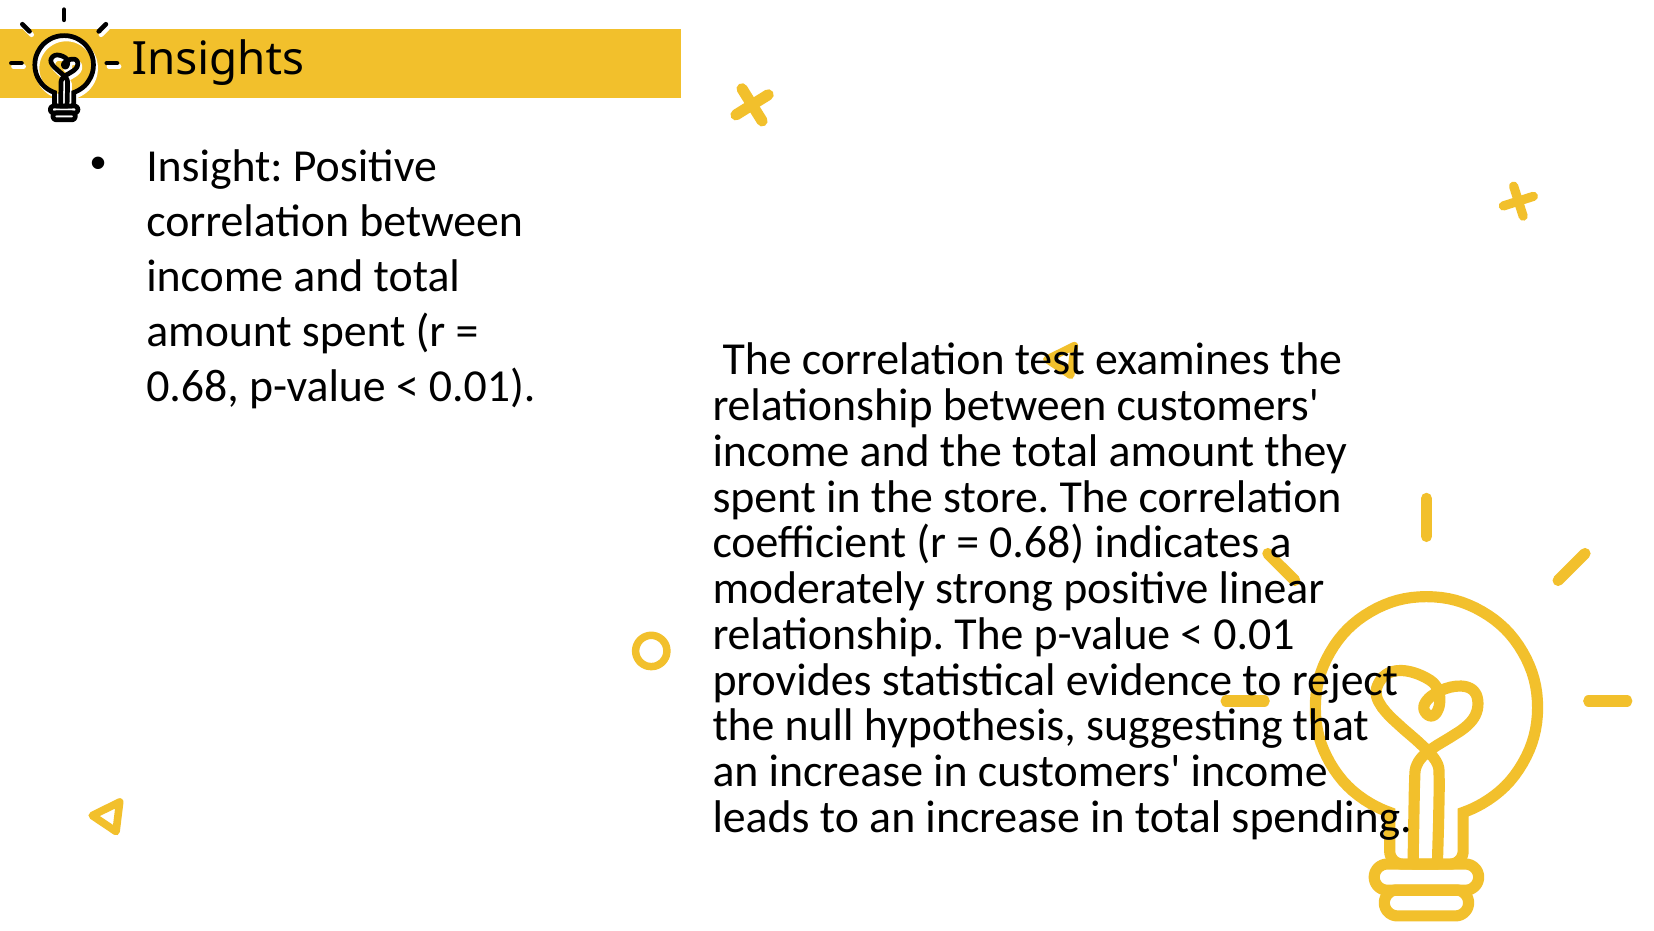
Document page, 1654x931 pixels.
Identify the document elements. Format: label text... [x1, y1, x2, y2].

title Insights [131, 16, 578, 97]
text_box The correlation test examines the relationship between customers' income and the total amount they spent in the store. The correlation coefficient (r = 0.68) indicates a moderately strong positive linear relationship. The p-value < 0.01 provides statistical evidence to reject the null hypothesis, suggesting that an increase in customers' income leads to an increase in total spending. [712, 337, 1426, 847]
text_box Insight: Positive correlation between income and total amount spent (r = 0.68, p-value < 0.01). [75, 127, 563, 526]
